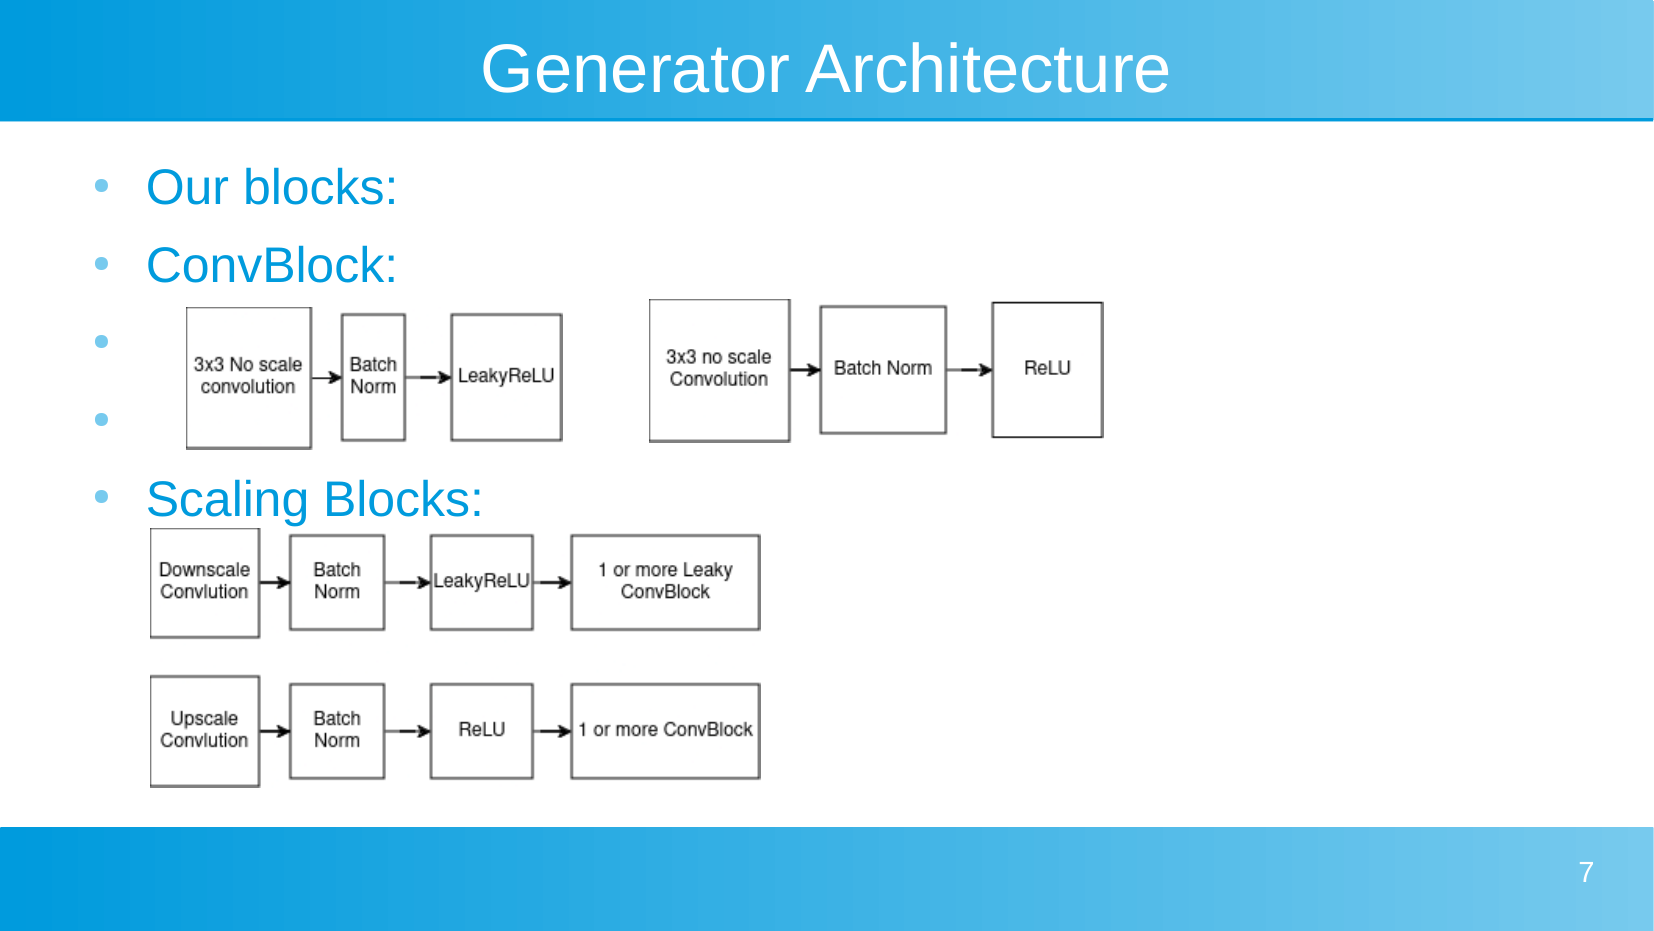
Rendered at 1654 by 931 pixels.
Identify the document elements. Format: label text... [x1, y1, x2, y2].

picture [186, 307, 563, 451]
list Our blocks: ConvBlock: Scaling Blocks: [75, 159, 1611, 751]
title Generator Architecture [59, 29, 1595, 108]
picture [150, 528, 761, 788]
picture [649, 299, 1104, 443]
